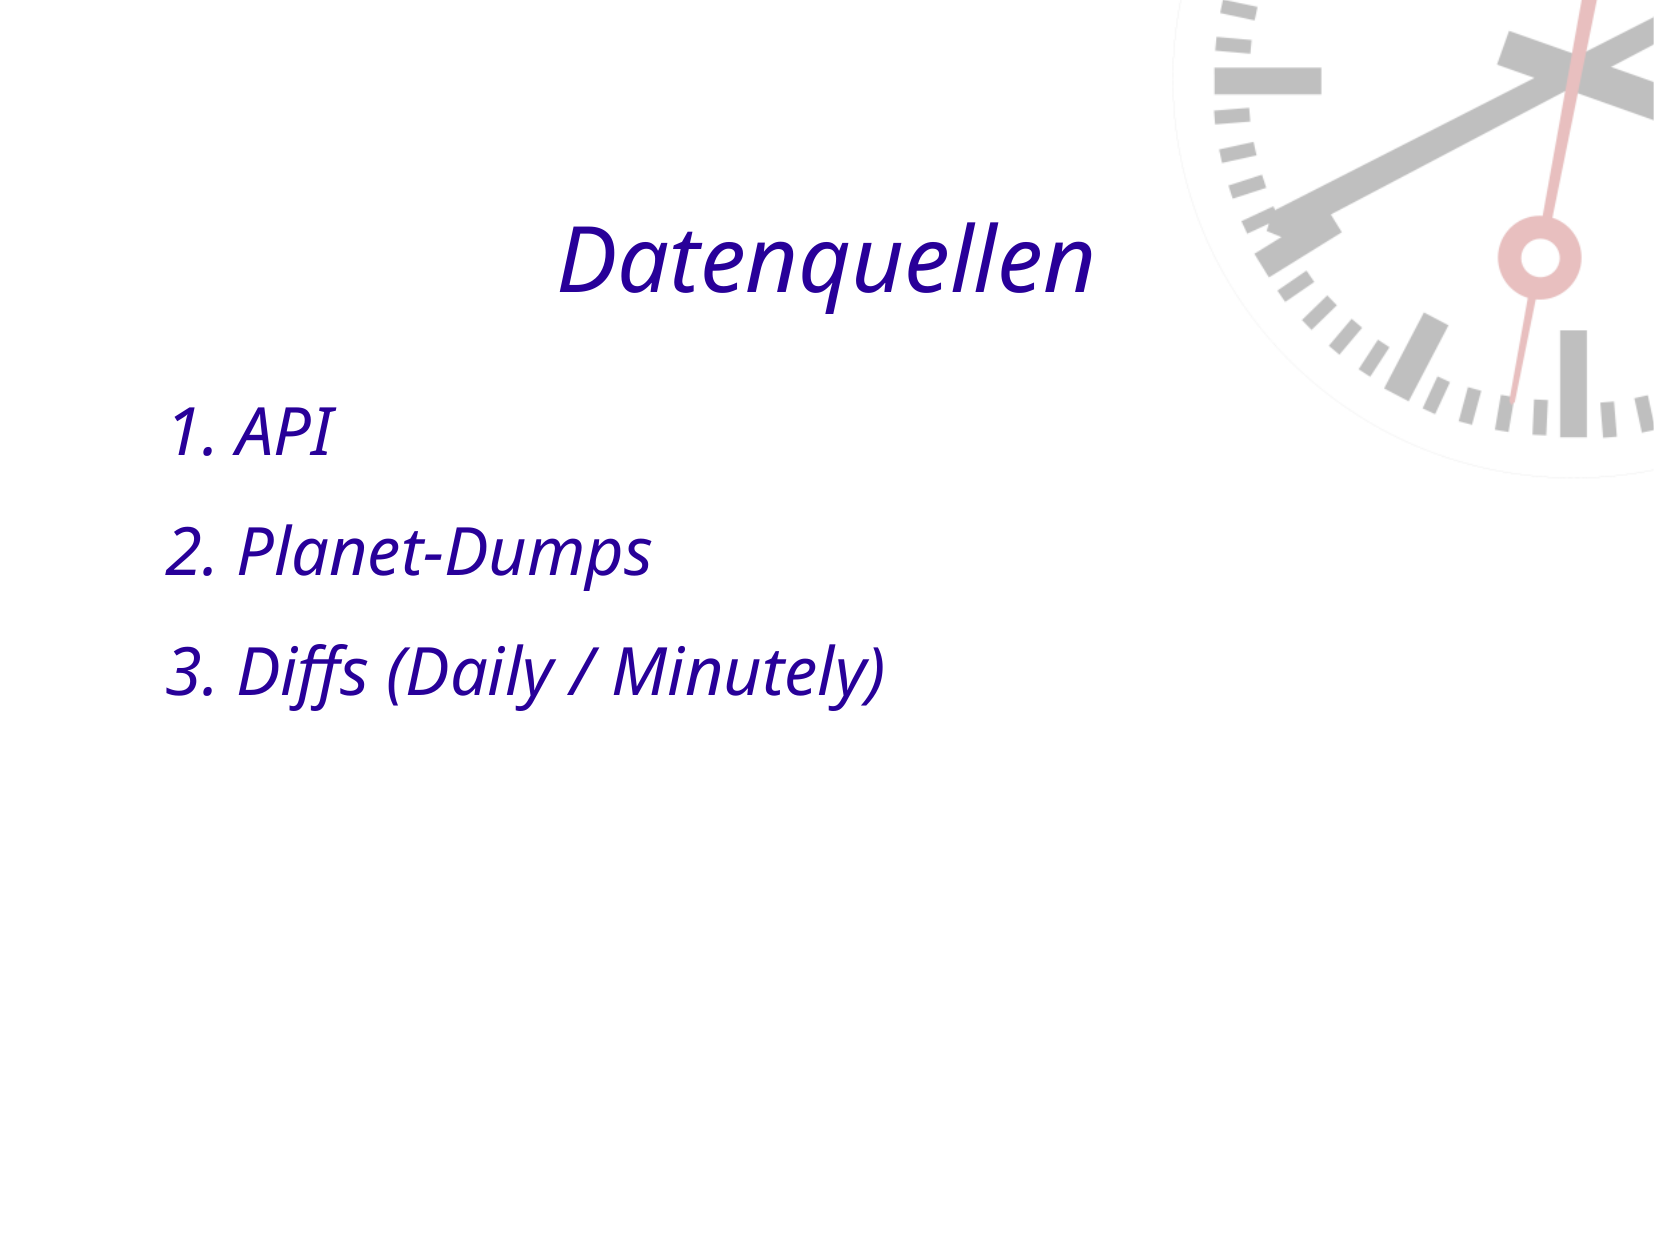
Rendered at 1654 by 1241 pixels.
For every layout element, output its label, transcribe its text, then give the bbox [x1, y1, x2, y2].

title Datenquellen [147, 153, 1506, 361]
picture [0, 0, 1654, 1241]
list API Planet-Dumps Diffs (Daily / Minutely) [147, 383, 1506, 1188]
